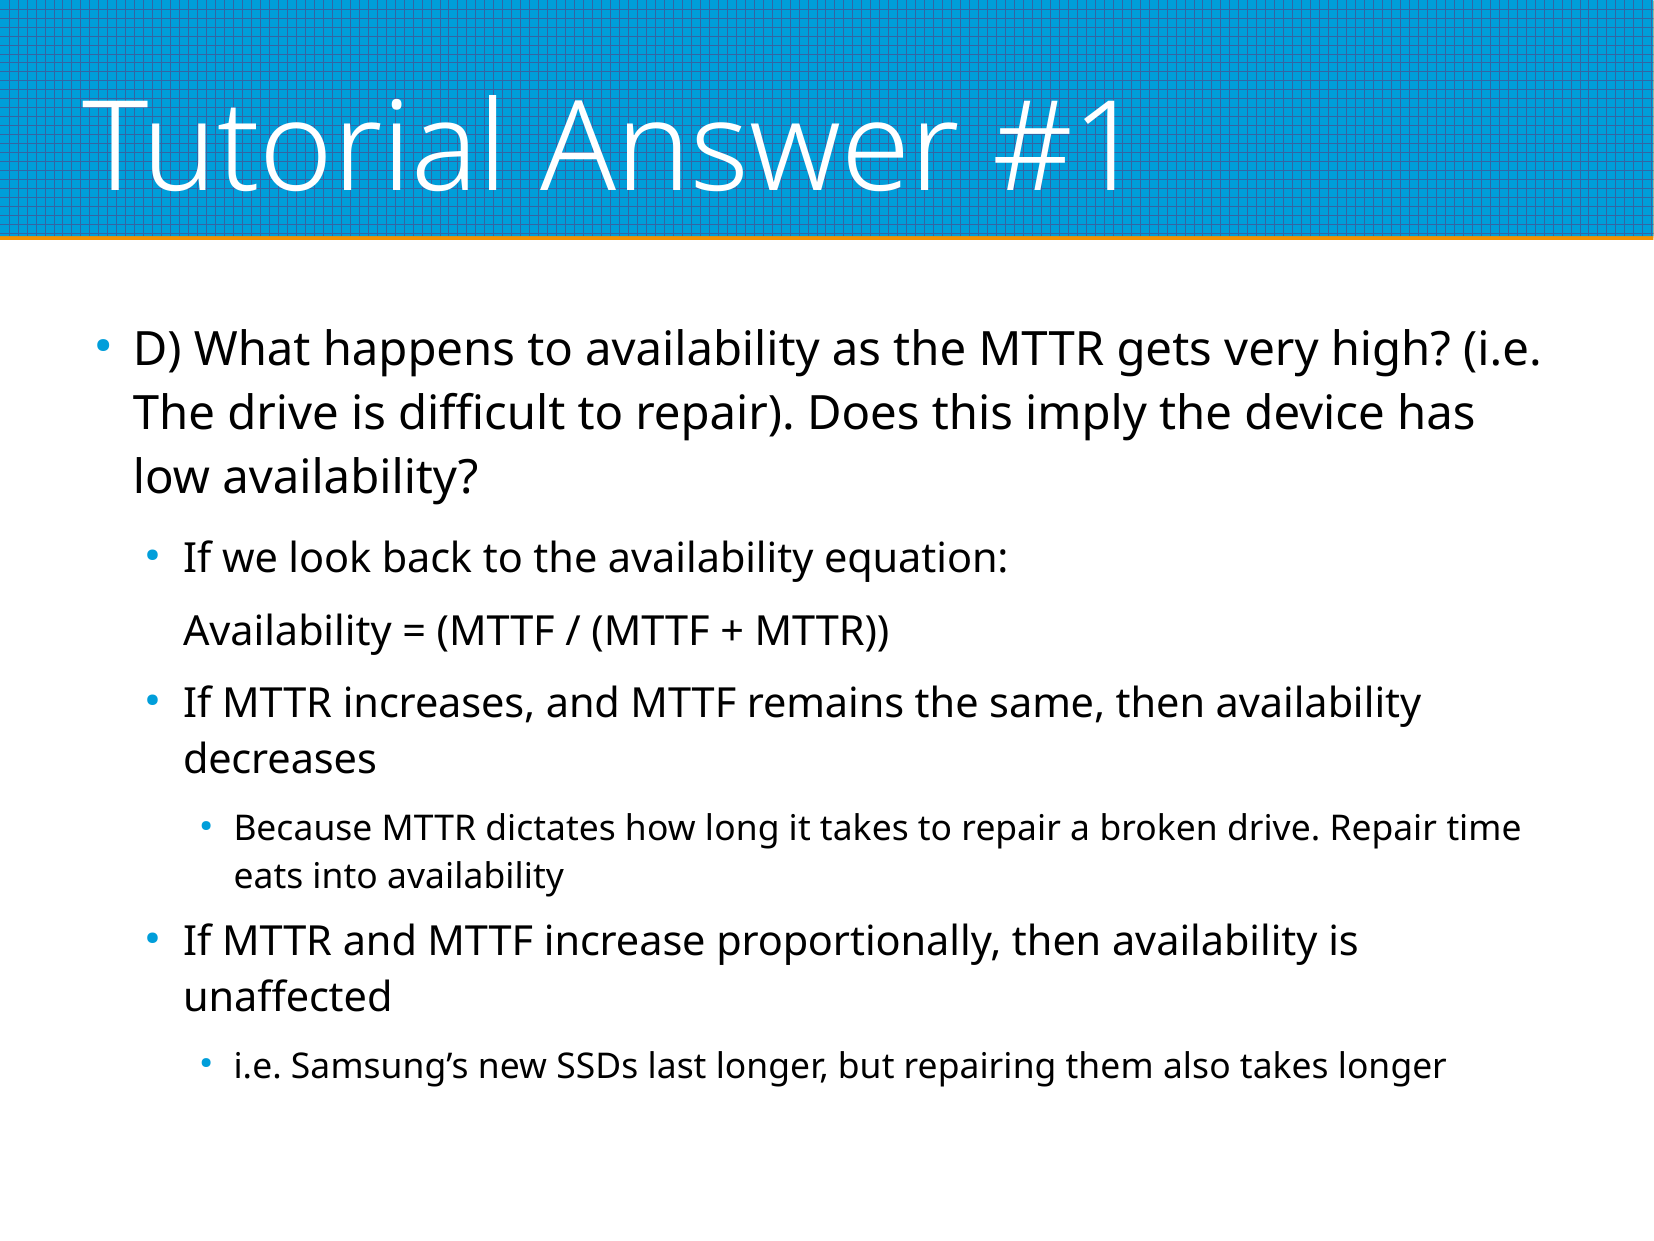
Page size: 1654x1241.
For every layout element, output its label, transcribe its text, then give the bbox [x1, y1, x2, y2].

list D) What happens to availability as the MTTR gets very high? (i.e. The drive is difficult to repair). Does this imply the device has low availability? If we look back to the availability equation: Availability = (MTTF / (MTTF + MTTR)) If MTTR increases, and MTTF remains the same, then availability decreases Because MTTR dictates how long it takes to repair a broken drive. Repair time eats into availability If MTTR and MTTF increase proportionally, then availability is unaffected i.e. Samsung’s new SSDs last longer, but repairing them also takes longer [82, 314, 1563, 1093]
title Tutorial Answer #1 [82, 19, 1571, 227]
